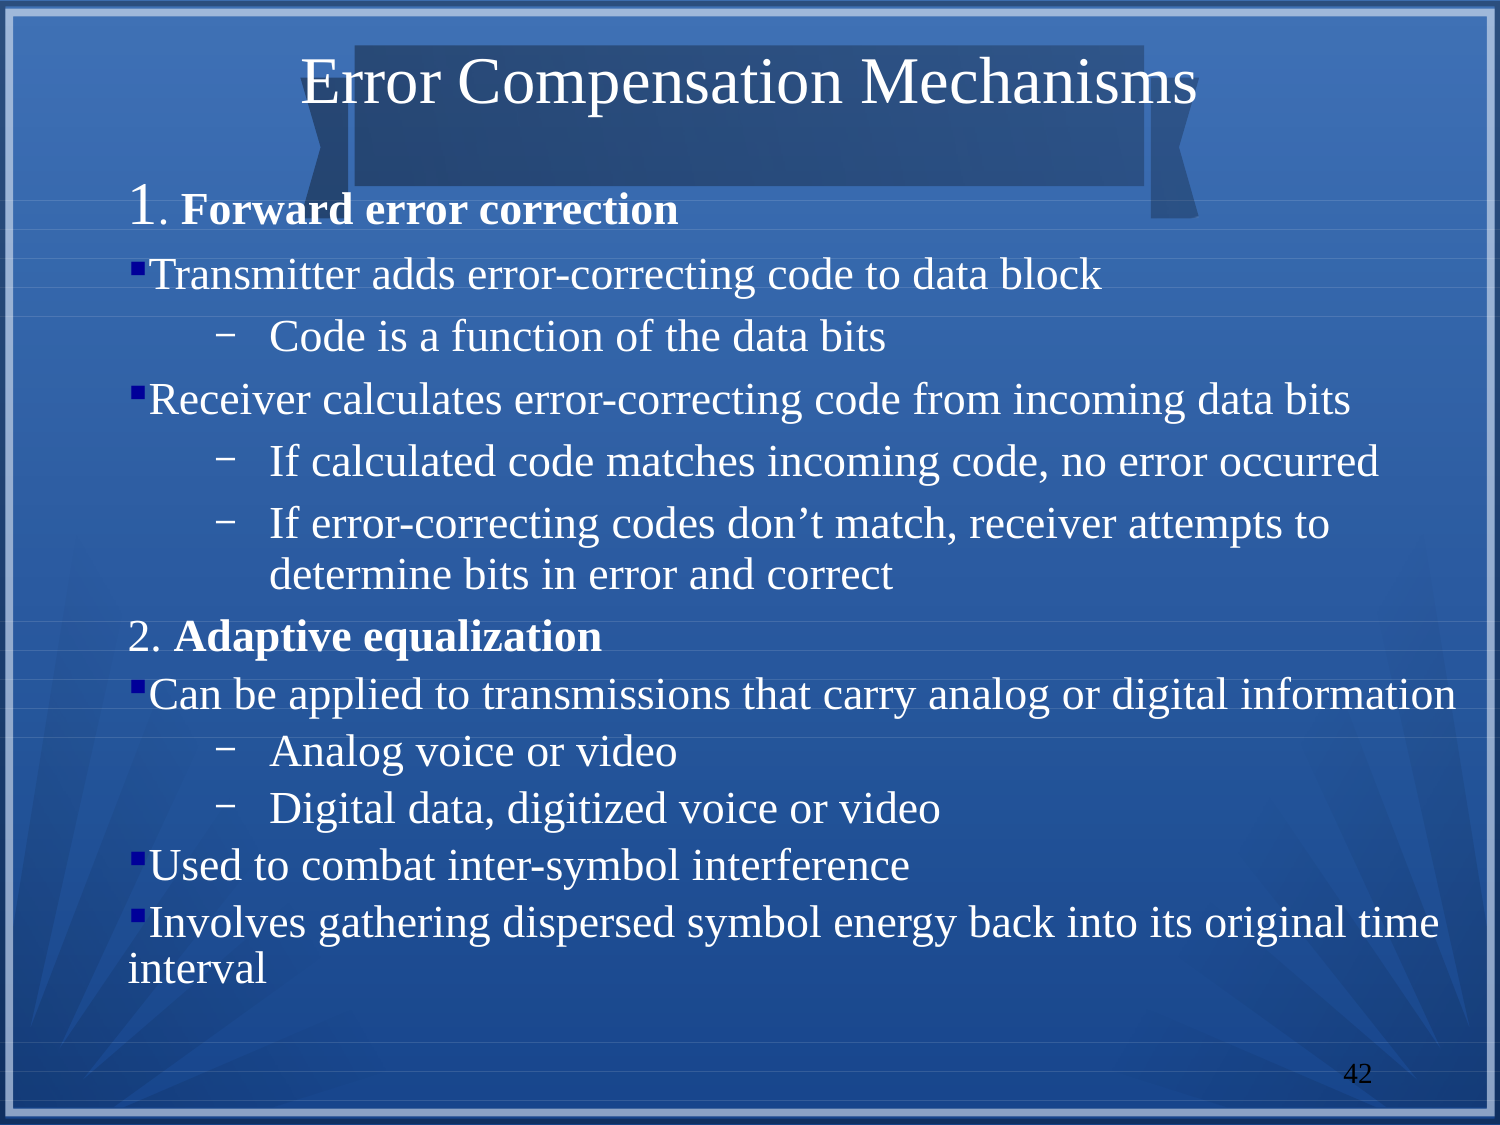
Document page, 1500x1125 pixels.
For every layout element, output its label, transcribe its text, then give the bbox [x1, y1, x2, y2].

list 1. Forward error correction Transmitter adds error-correcting code to data block Code is a function of the data bits Receiver calculates error-correcting code from incoming data bits If calculated code matches incoming code, no error occurred If error-correcting codes don’t match, receiver attempts to determine bits in error and correct 2. Adaptive equalization Can be applied to transmissions that carry analog or digital information Analog voice or video Digital data, digitized voice or video Used to combat inter-symbol interference Involves gathering dispersed symbol energy back into its original time interval [112, 162, 1500, 1125]
title Error Compensation Mechanisms [112, 0, 1388, 162]
text_box 47 [1074, 1050, 1388, 1125]
